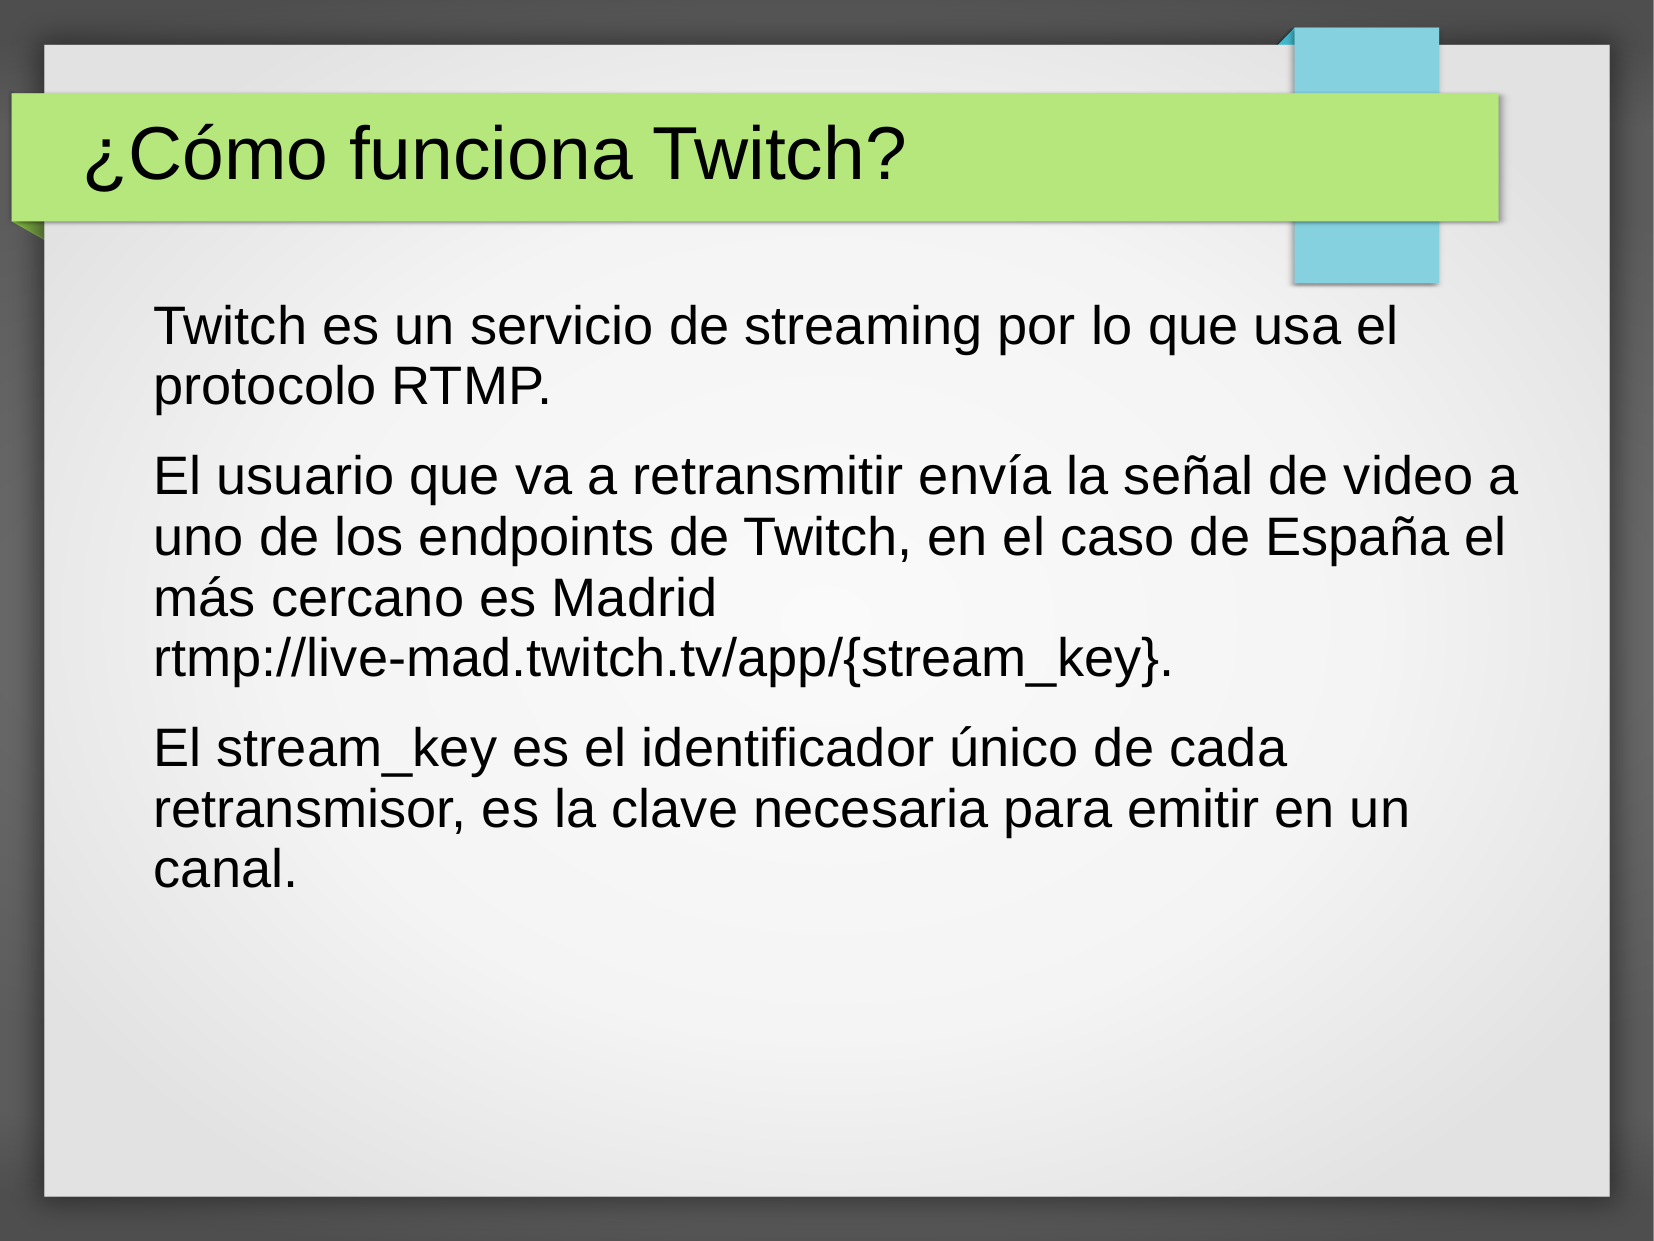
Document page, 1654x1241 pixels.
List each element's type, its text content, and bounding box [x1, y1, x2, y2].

list Twitch es un servicio de streaming por lo que usa el protocolo RTMP. El usuario que va a retransmitir envía la señal de video a uno de los endpoints de Twitch, en el caso de España el más cercano es Madrid rtmp://live-mad.twitch.tv/app/{stream_key}. El stream_key es el identificador único de cada retransmisor, es la clave necesaria para emitir en un canal. [82, 295, 1571, 1015]
picture [0, 0, 1654, 1241]
title ¿Cómo funciona Twitch? [82, 94, 1264, 213]
